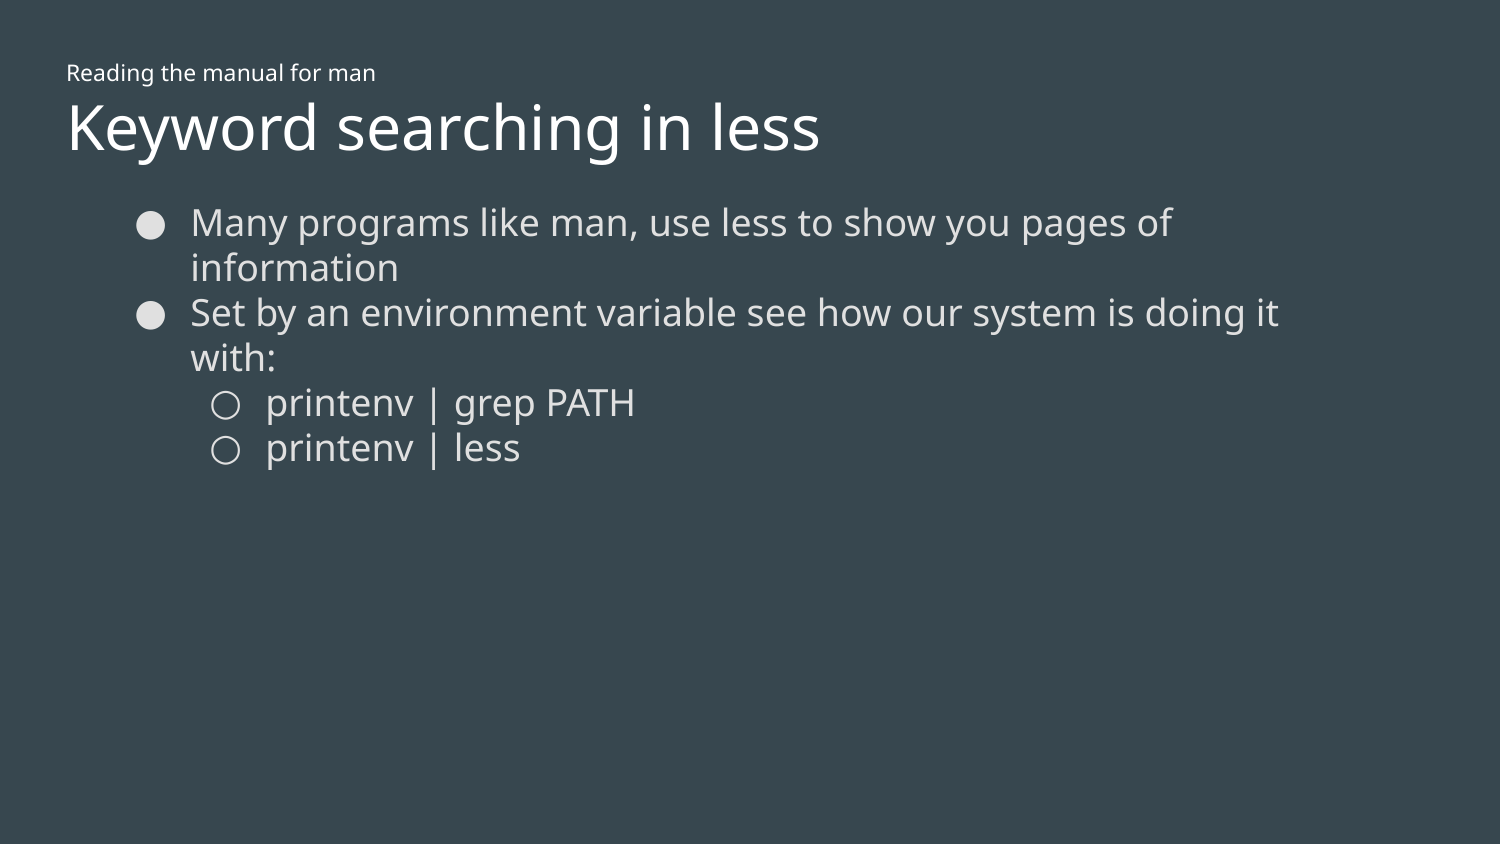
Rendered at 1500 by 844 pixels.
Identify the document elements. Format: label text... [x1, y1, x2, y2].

text_box Many programs like man, use less to show you pages of information Set by an environment variable see how our system is doing it with: printenv | grep PATH printenv | less [100, 183, 1335, 760]
title Keyword searching in less [51, 95, 1449, 167]
title Reading the manual for man [51, 44, 1449, 95]
